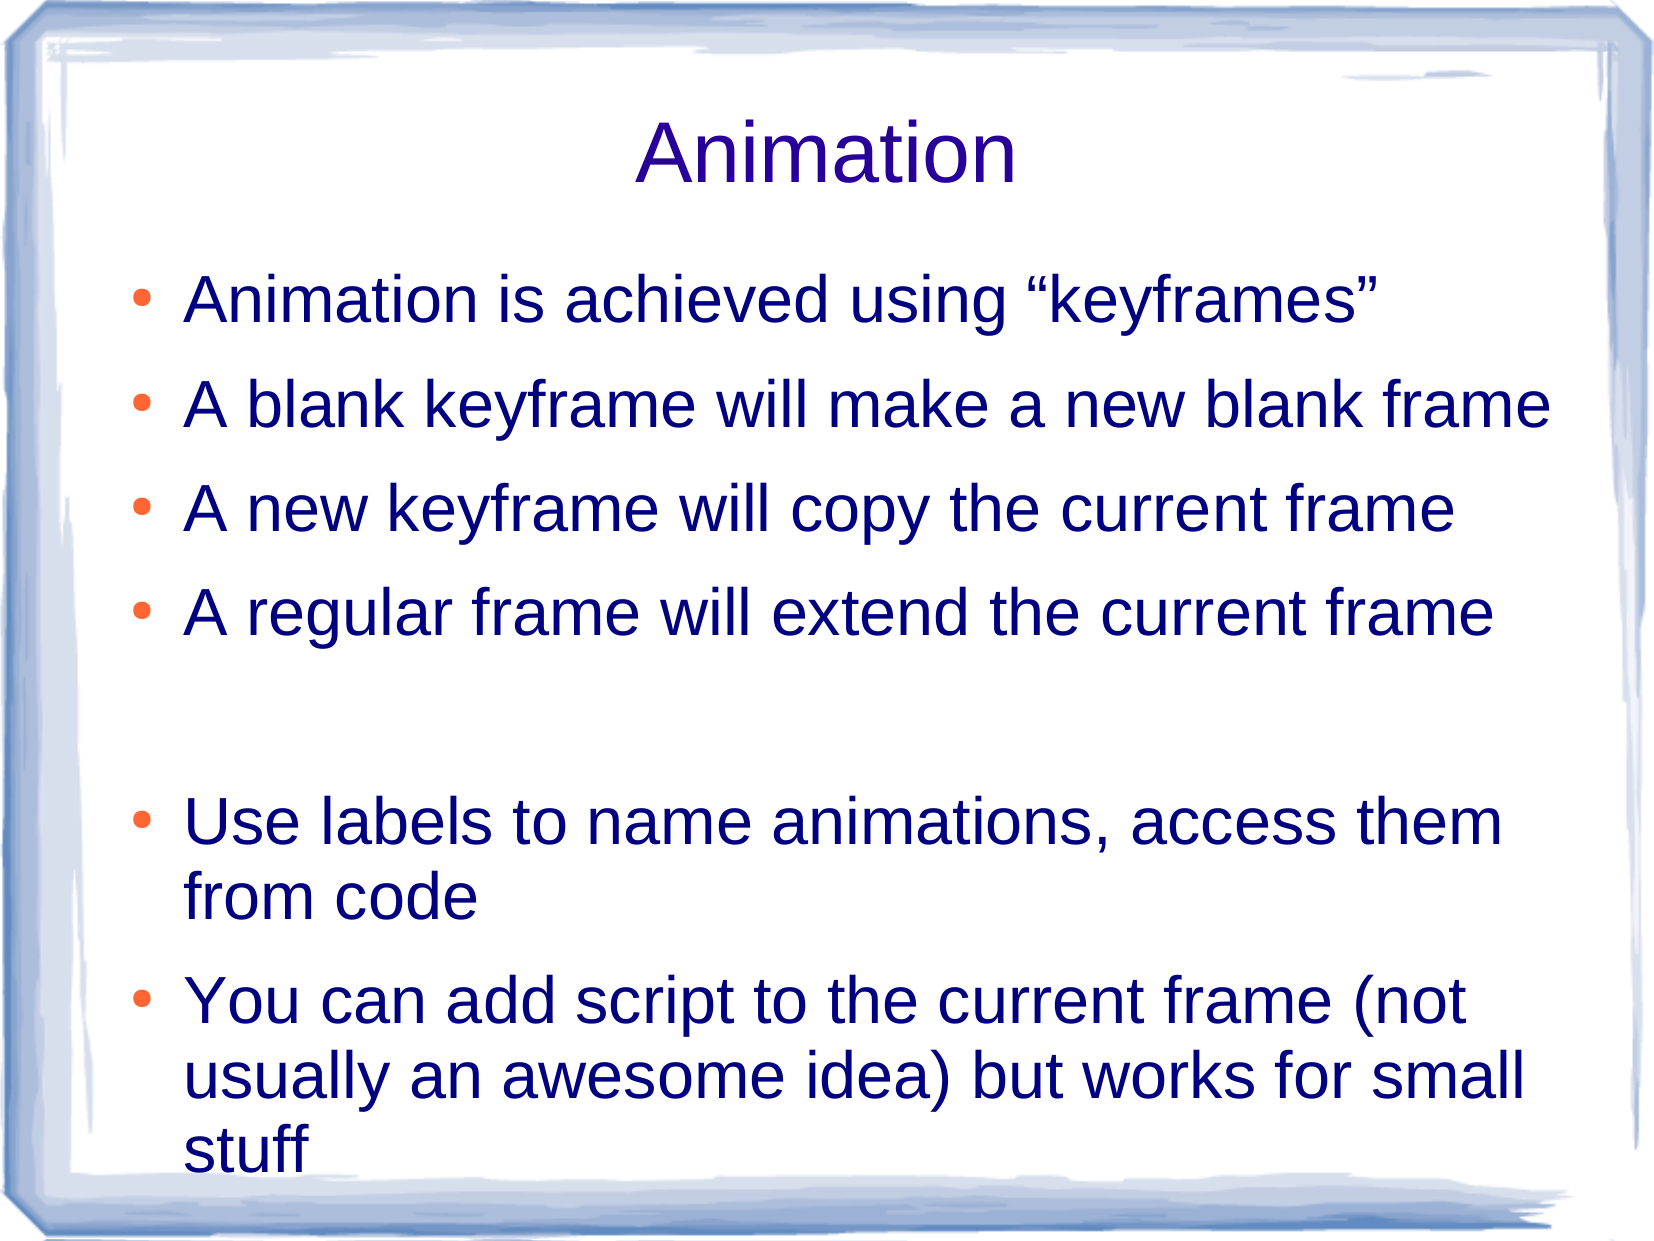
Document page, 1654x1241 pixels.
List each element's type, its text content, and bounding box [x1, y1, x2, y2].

title Animation [82, 49, 1571, 257]
picture [0, 0, 1654, 1241]
list Animation is achieved using “keyframes” A blank keyframe will make a new blank frame A new keyframe will copy the current frame A regular frame will extend the current frame Use labels to name animations, access them from code You can add script to the current frame (not usually an awesome idea) but works for small stuff [112, 262, 1566, 1188]
